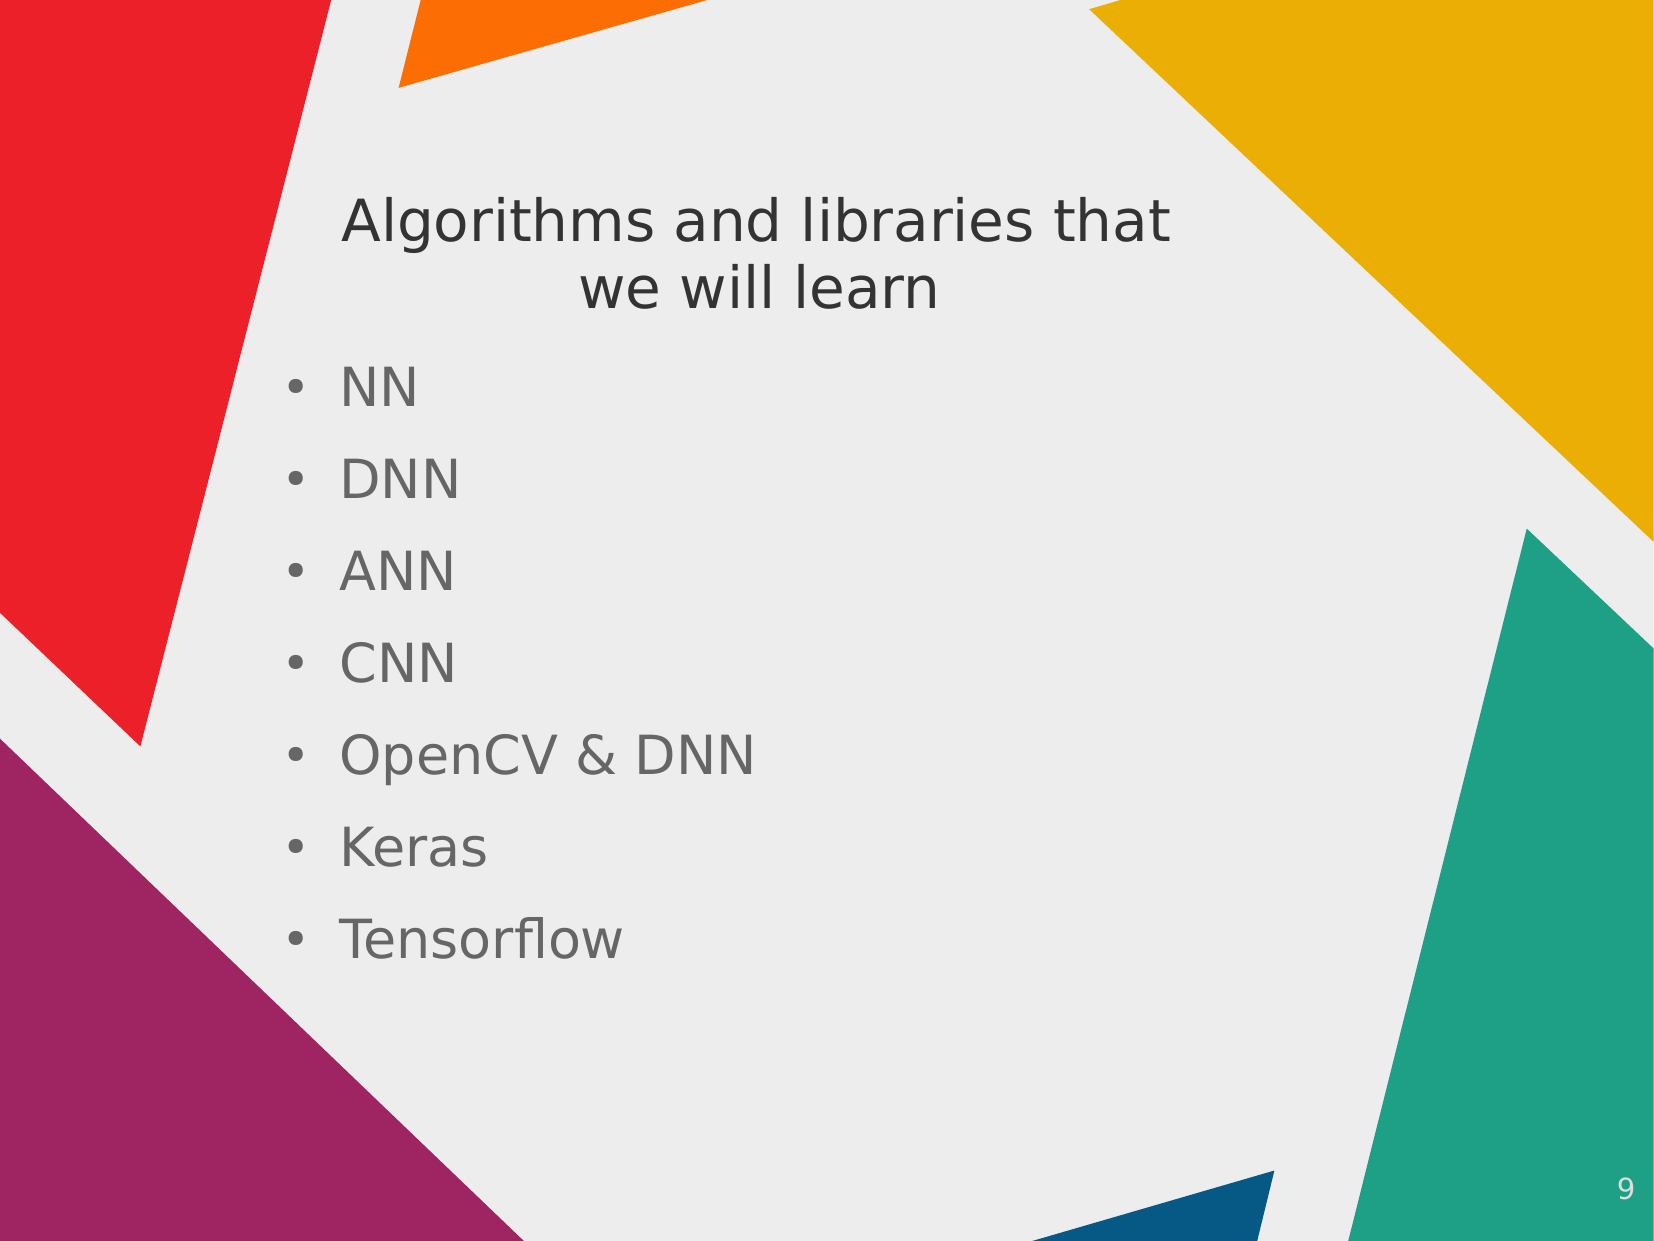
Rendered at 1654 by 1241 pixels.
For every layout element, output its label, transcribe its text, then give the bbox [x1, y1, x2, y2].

title Algorithms and libraries that we will learn [225, 180, 1307, 331]
list NN DNN ANN CNN OpenCV & DNN Keras Tensorflow [268, 356, 1351, 1156]
